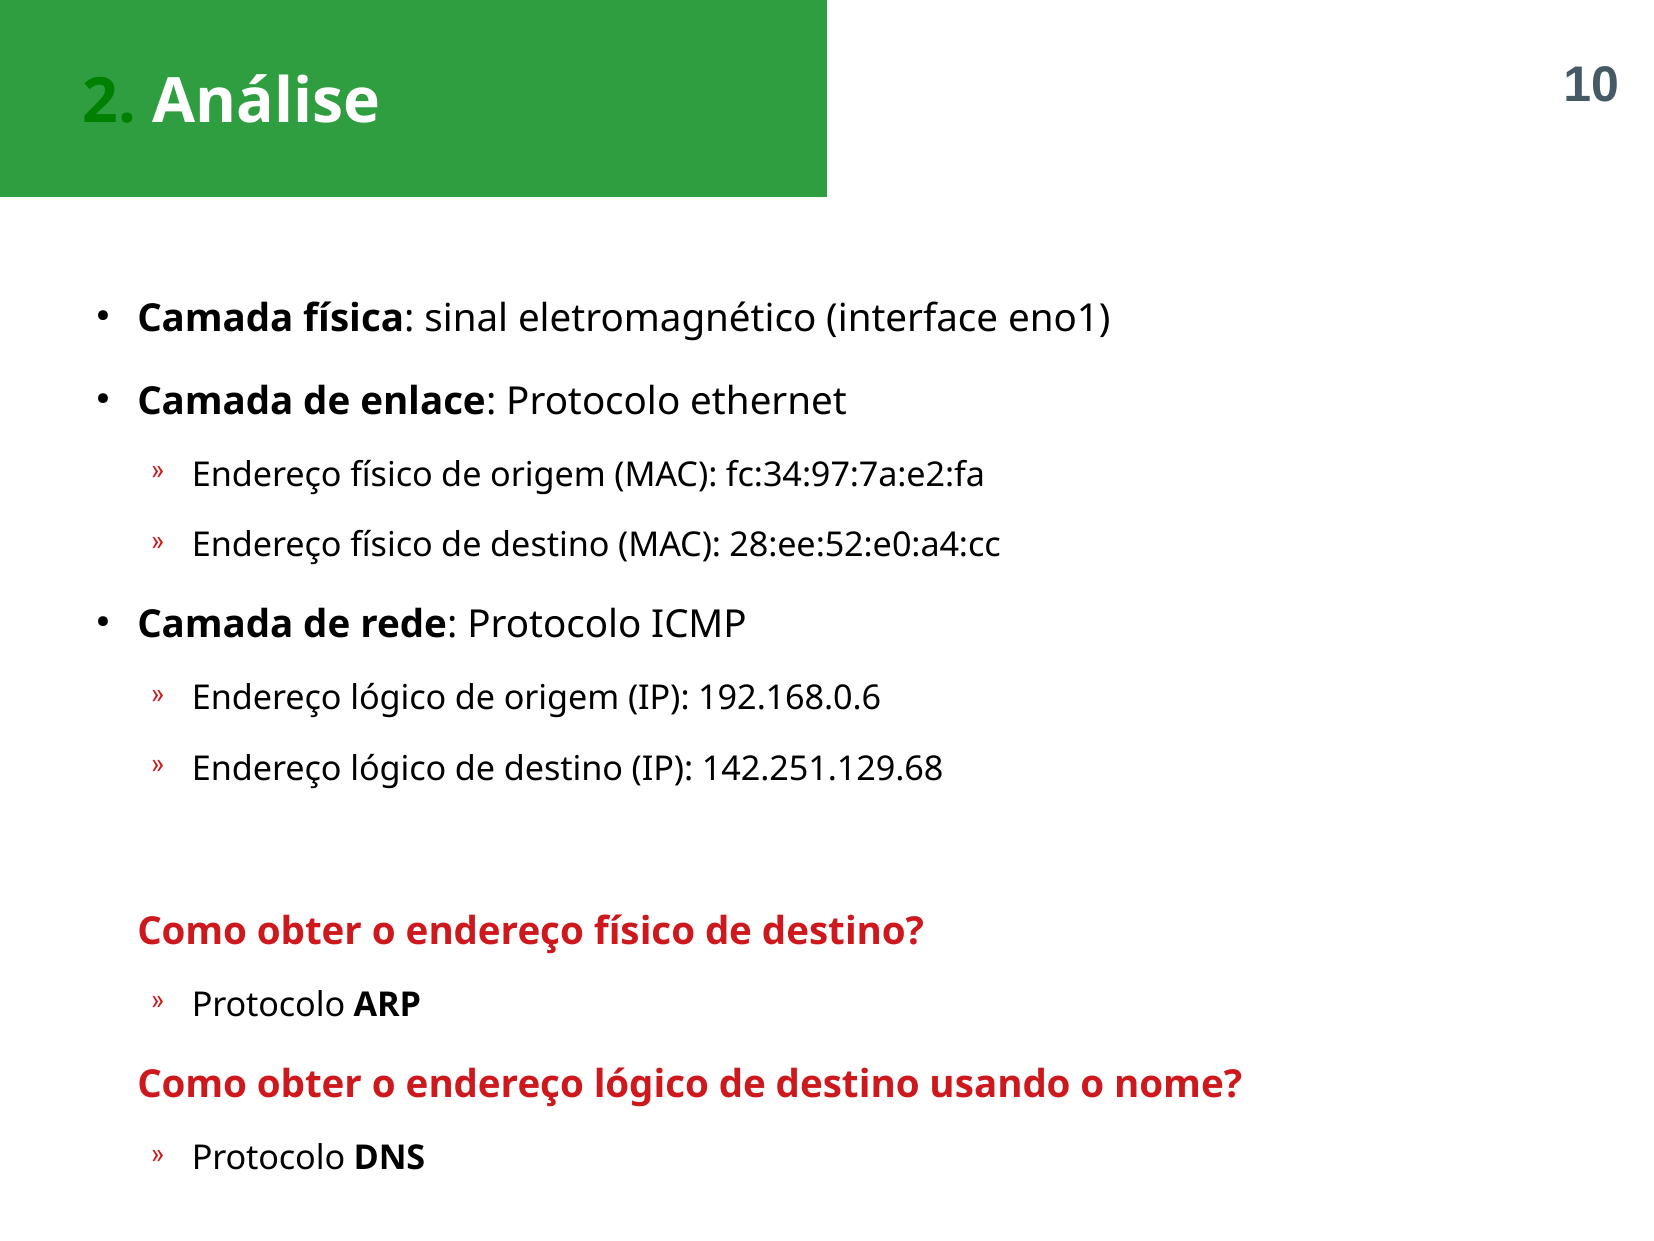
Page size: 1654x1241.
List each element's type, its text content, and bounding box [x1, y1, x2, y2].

list Camada física: sinal eletromagnético (interface eno1) Camada de enlace: Protocolo ethernet Endereço físico de origem (MAC): fc:34:97:7a:e2:fa Endereço físico de destino (MAC): 28:ee:52:e0:a4:cc Camada de rede: Protocolo ICMP Endereço lógico de origem (IP): 192.168.0.6 Endereço lógico de destino (IP): 142.251.129.68 Como obter o endereço físico de destino? Protocolo ARP Como obter o endereço lógico de destino usando o nome? Protocolo DNS [82, 290, 1571, 1182]
title 2. Análise [82, 0, 1152, 202]
